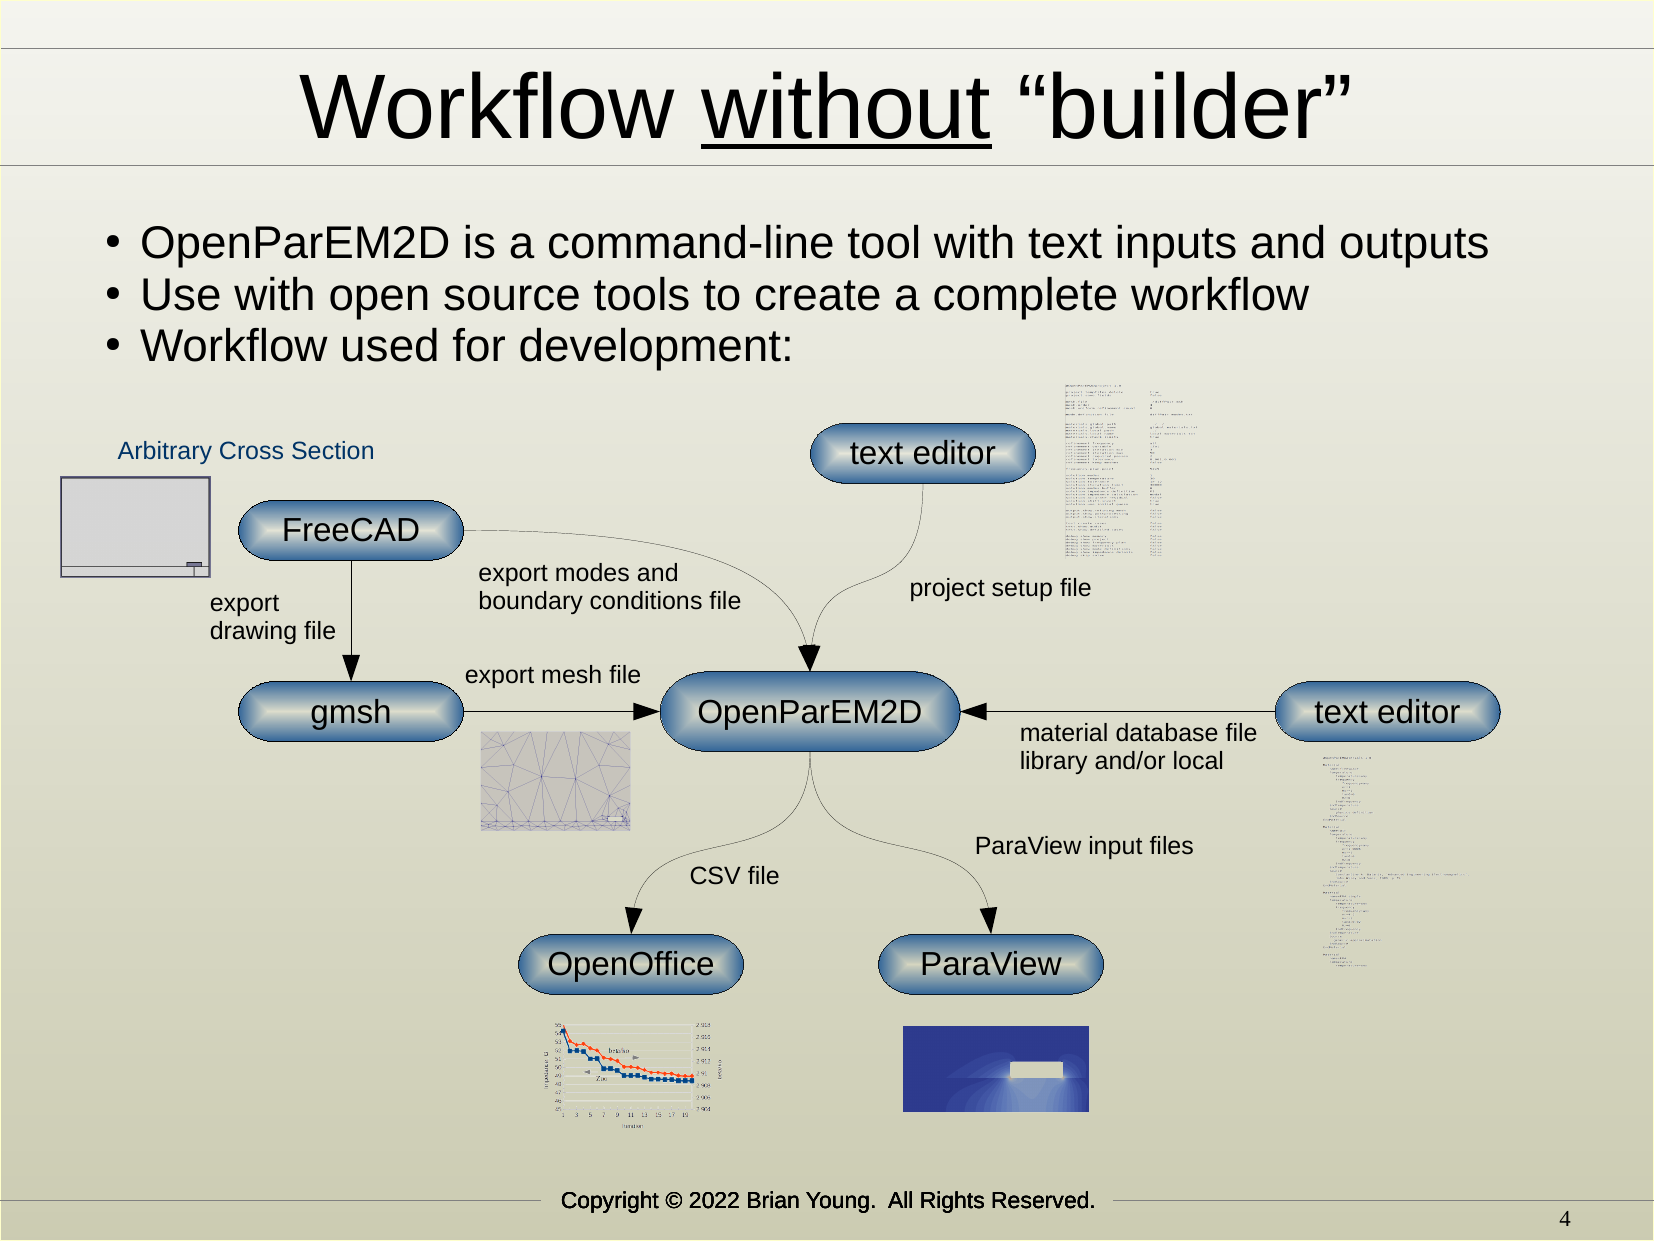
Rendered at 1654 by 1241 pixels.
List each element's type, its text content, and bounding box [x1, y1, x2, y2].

text_box OpenParEM2D [660, 671, 961, 752]
text_box export modes and boundary conditions file [463, 551, 779, 627]
text_box Arbitrary Cross Section [102, 429, 391, 473]
title Workflow without “builder” [82, 49, 1571, 166]
text_box export mesh file [450, 653, 657, 697]
text_box FreeCAD [238, 500, 464, 561]
text_box text editor [1275, 681, 1501, 742]
picture [480, 731, 631, 831]
text_box project setup file [894, 566, 1111, 610]
text_box material database file library and/or local [1005, 711, 1274, 783]
text_box ParaView [878, 934, 1104, 995]
text_box export drawing file [195, 581, 361, 653]
picture [903, 1026, 1091, 1114]
picture [1323, 756, 1471, 967]
text_box OpenOffice [518, 934, 744, 995]
picture [1065, 384, 1201, 559]
text_box OpenParEM2D is a command-line tool with text inputs and outputs Use with open source tools to create a complete workflow Workflow used for development: [90, 210, 1576, 379]
picture [538, 1017, 726, 1132]
text_box gmsh [238, 681, 464, 742]
text_box CSV file [674, 853, 796, 897]
text_box text editor [810, 423, 1036, 484]
picture [60, 476, 211, 578]
text_box ParaView input files [960, 823, 1210, 867]
